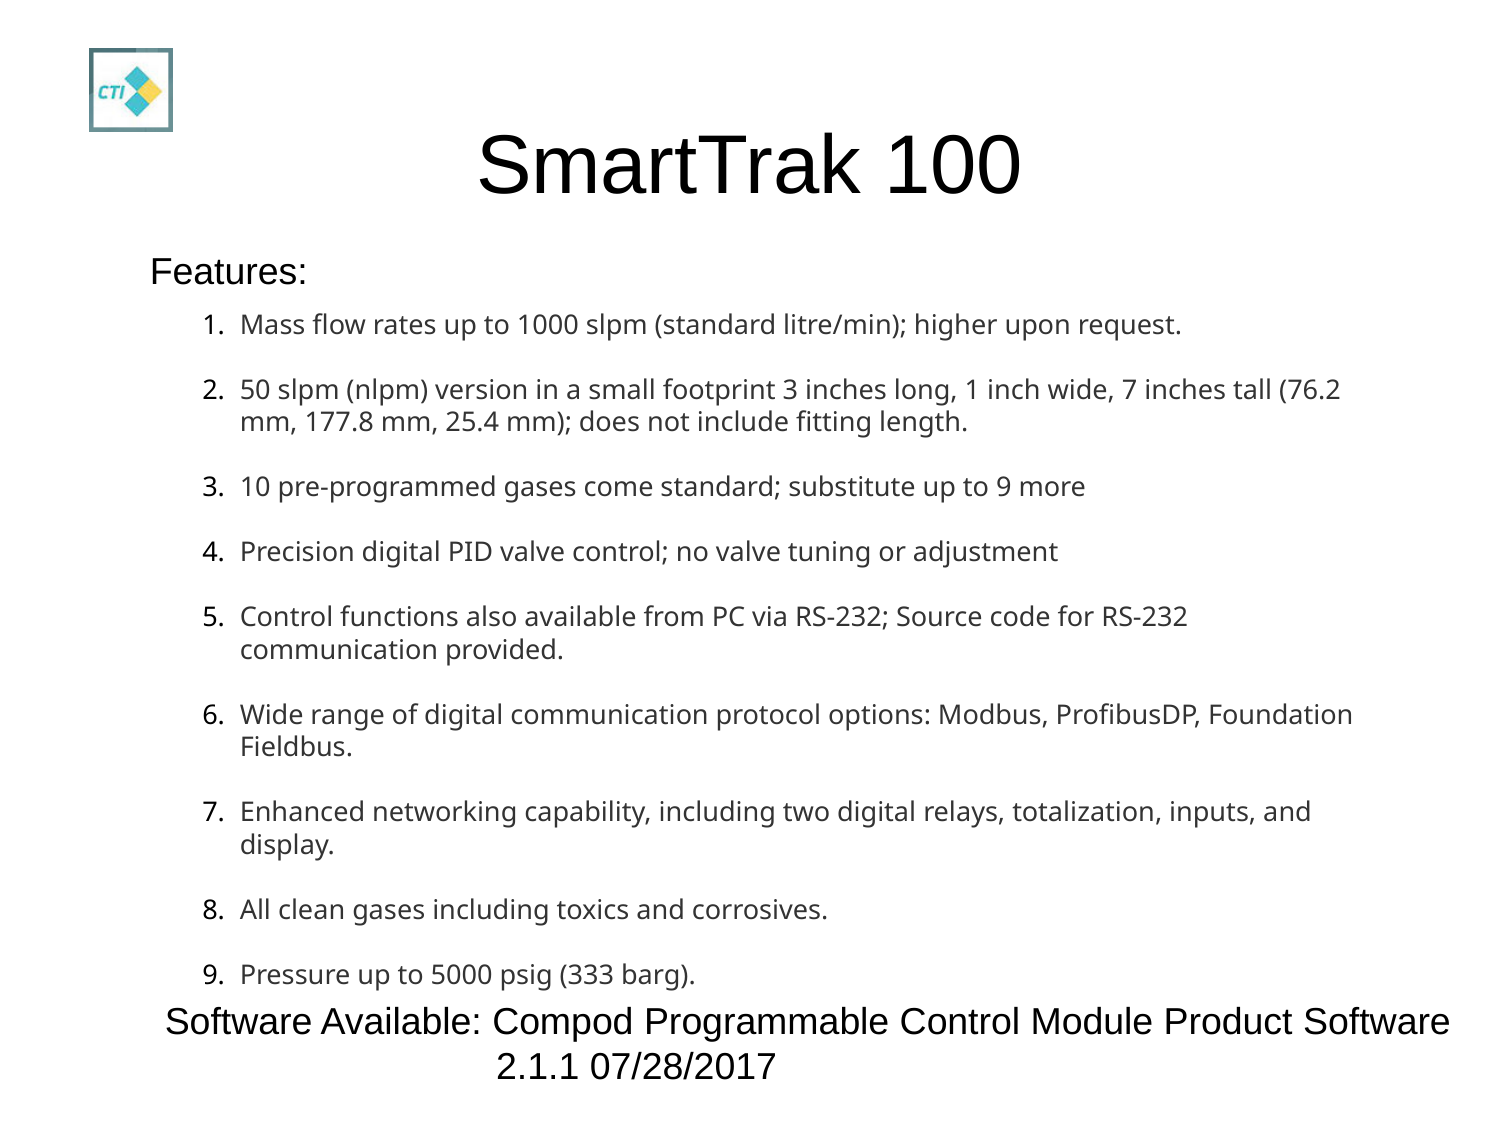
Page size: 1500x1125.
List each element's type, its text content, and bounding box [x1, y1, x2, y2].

text_box Mass flow rates up to 1000 slpm (standard litre/min); higher upon request. 50 slpm (nlpm) version in a small footprint 3 inches long, 1 inch wide, 7 inches tall (76.2 mm, 177.8 mm, 25.4 mm); does not include fitting length. 10 pre-programmed gases come standard; substitute up to 9 more Precision digital PID valve control; no valve tuning or adjustment Control functions also available from PC via RS-232; Source code for RS-232 communication provided. Wide range of digital communication protocol options: Modbus, ProfibusDP, Foundation Fieldbus. Enhanced networking capability, including two digital relays, totalization, inputs, and display. All clean gases including toxics and corrosives. Pressure up to 5000 psig (333 barg). [149, 299, 1380, 964]
text_box Software Available: Compod Programmable Control Module Product Software 2.1.1 07/28/2017 [149, 990, 1470, 1089]
picture [89, 48, 173, 97]
text_box Features: [134, 239, 450, 297]
text_box SmartTrak 100 [51, 97, 1449, 223]
